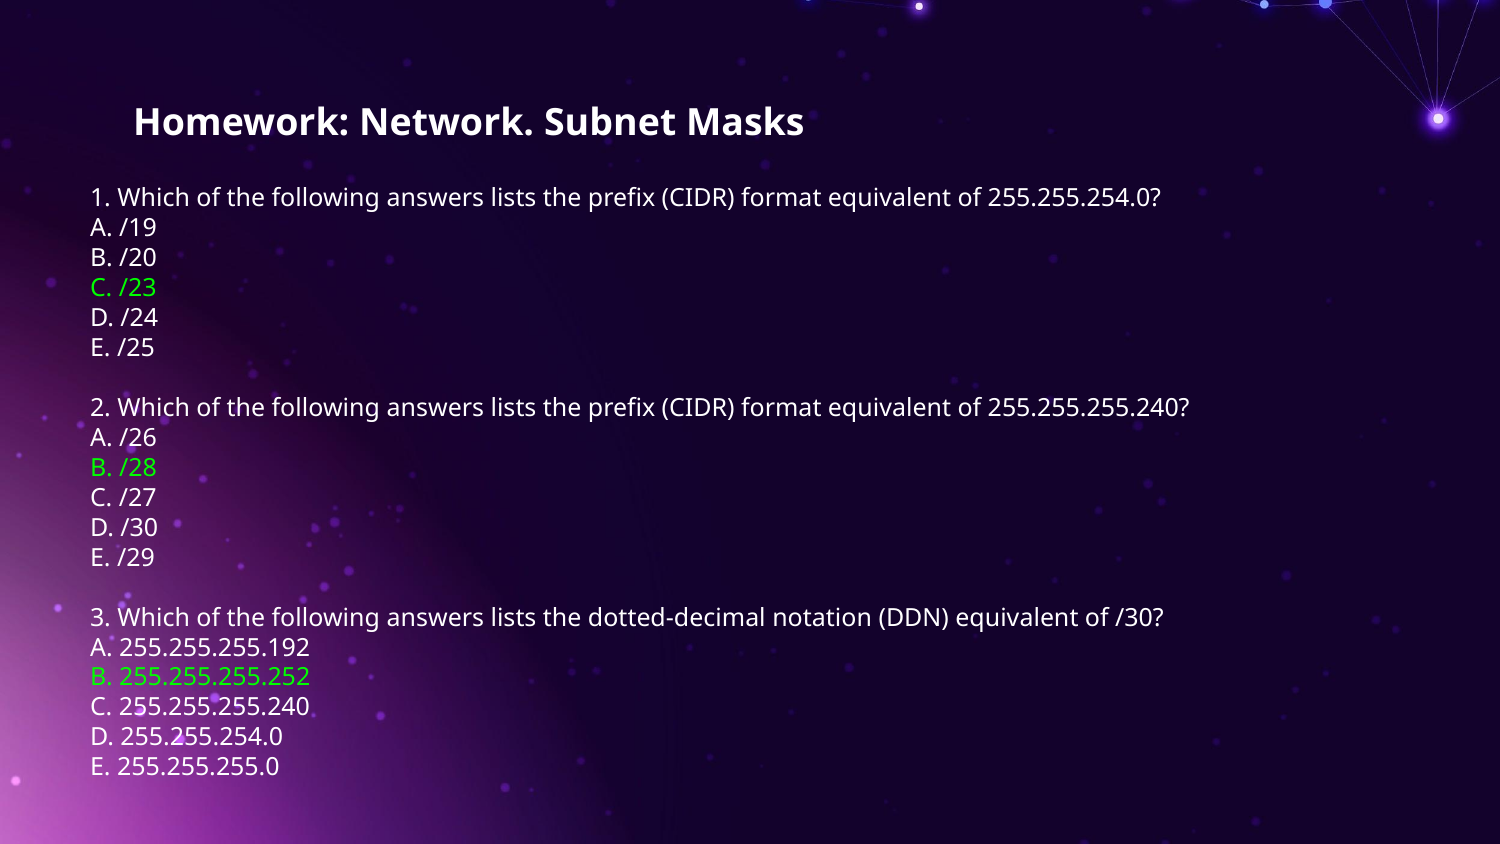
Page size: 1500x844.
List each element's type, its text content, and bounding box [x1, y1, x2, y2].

picture [0, 0, 1500, 844]
list 1. Which of the following answers lists the prefix (CIDR) format equivalent of 255.255.254.0? A. /19 B. /20 C. /23 D. /24 E. /25 2. Which of the following answers lists the prefix (CIDR) format equivalent of 255.255.255.240? A. /26 B. /28 C. /27 D. /30 E. /29 3. Which of the following answers lists the dotted-decimal notation (DDN) equivalent of /30? A. 255.255.255.192 B. 255.255.255.252 C. 255.255.255.240 D. 255.255.254.0 E. 255.255.255.0 [75, 166, 1426, 788]
title Homework: Network. Subnet Masks [118, 72, 1382, 166]
